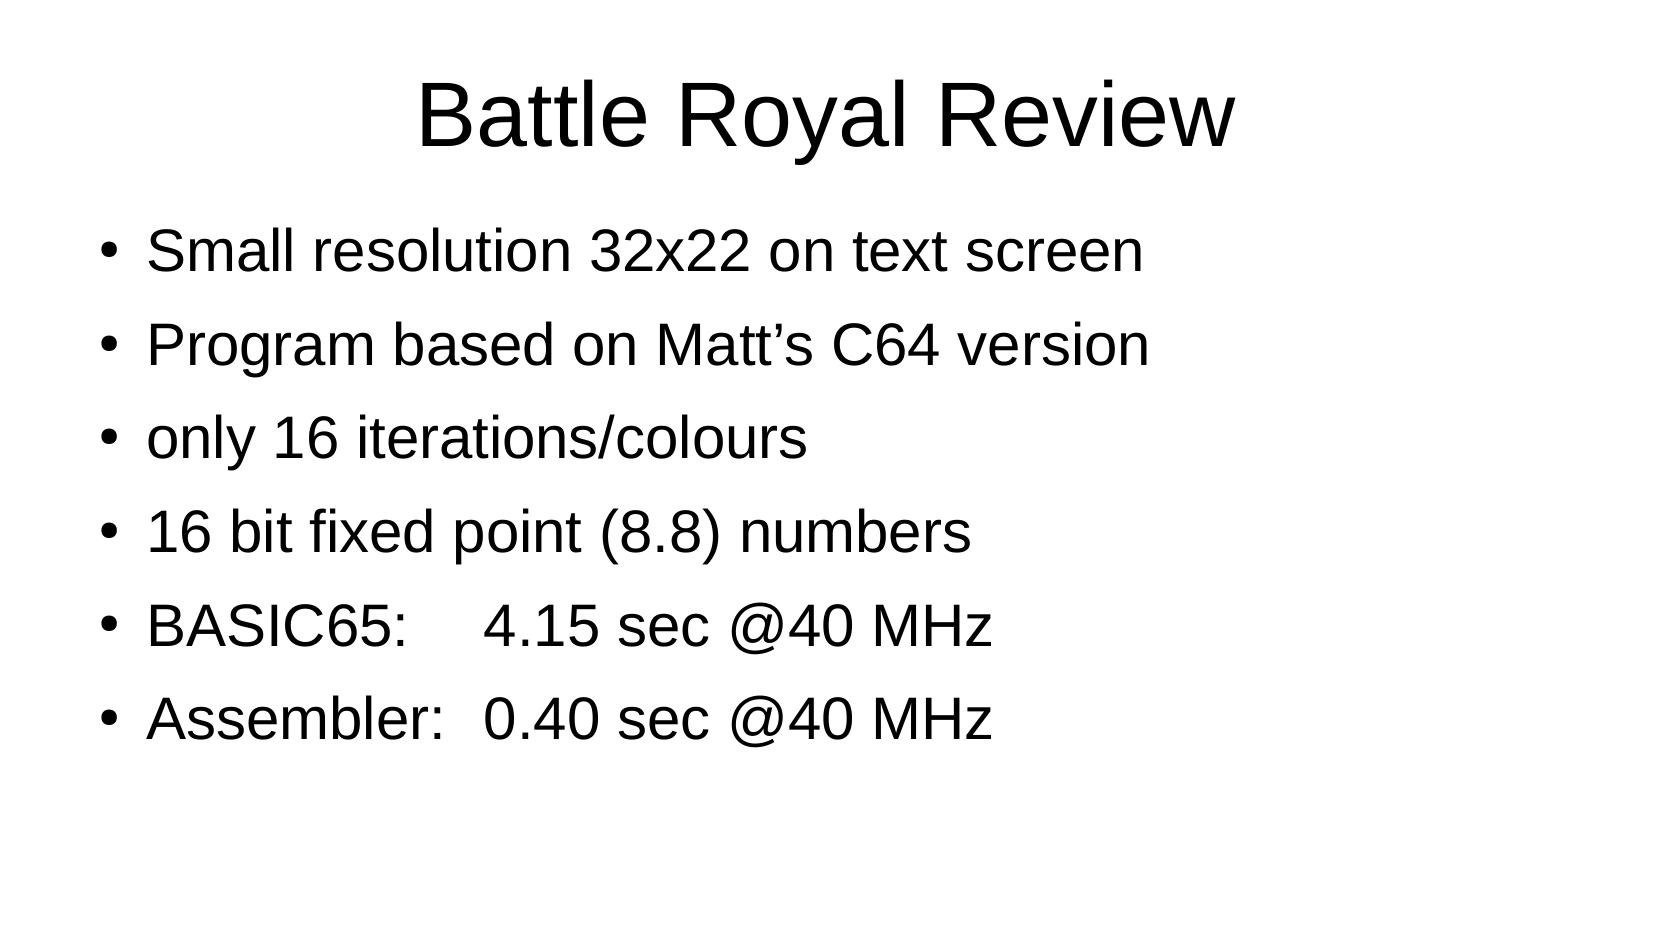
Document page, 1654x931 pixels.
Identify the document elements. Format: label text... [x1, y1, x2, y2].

title Battle Royal Review [82, 37, 1571, 193]
list Small resolution 32x22 on text screen Program based on Matt’s C64 version only 16 iterations/colours 16 bit fixed point (8.8) numbers BASIC65: 4.15 sec @40 MHz Assembler: 0.40 sec @40 MHz [82, 217, 1571, 757]
